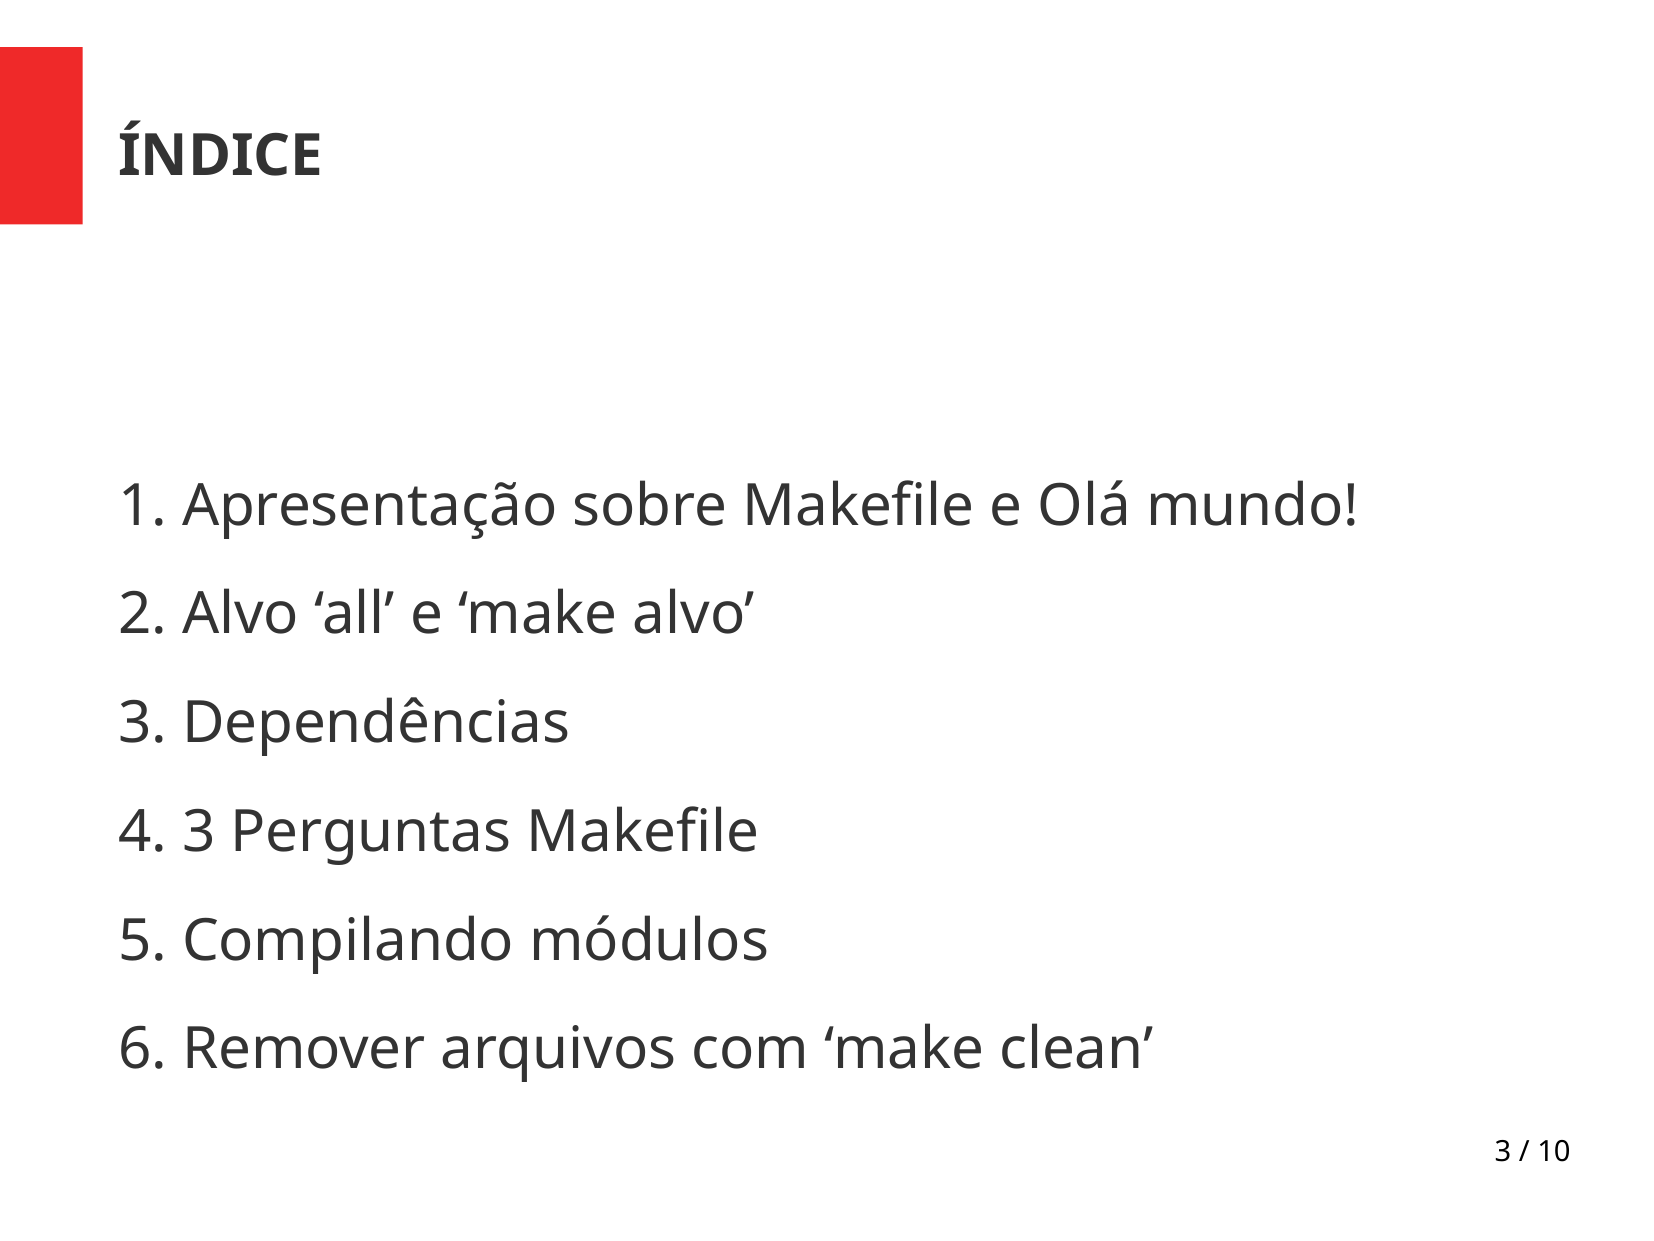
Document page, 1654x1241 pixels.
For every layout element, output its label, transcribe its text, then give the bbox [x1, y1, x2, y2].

title ÍNDICE [118, 49, 1571, 257]
list 1. Apresentação sobre Makefile e Olá mundo! 2. Alvo ‘all’ e ‘make alvo’ 3. Dependências 4. 3 Perguntas Makefile 5. Compilando módulos 6. Remover arquivos com ‘make clean’ [118, 354, 1536, 1074]
